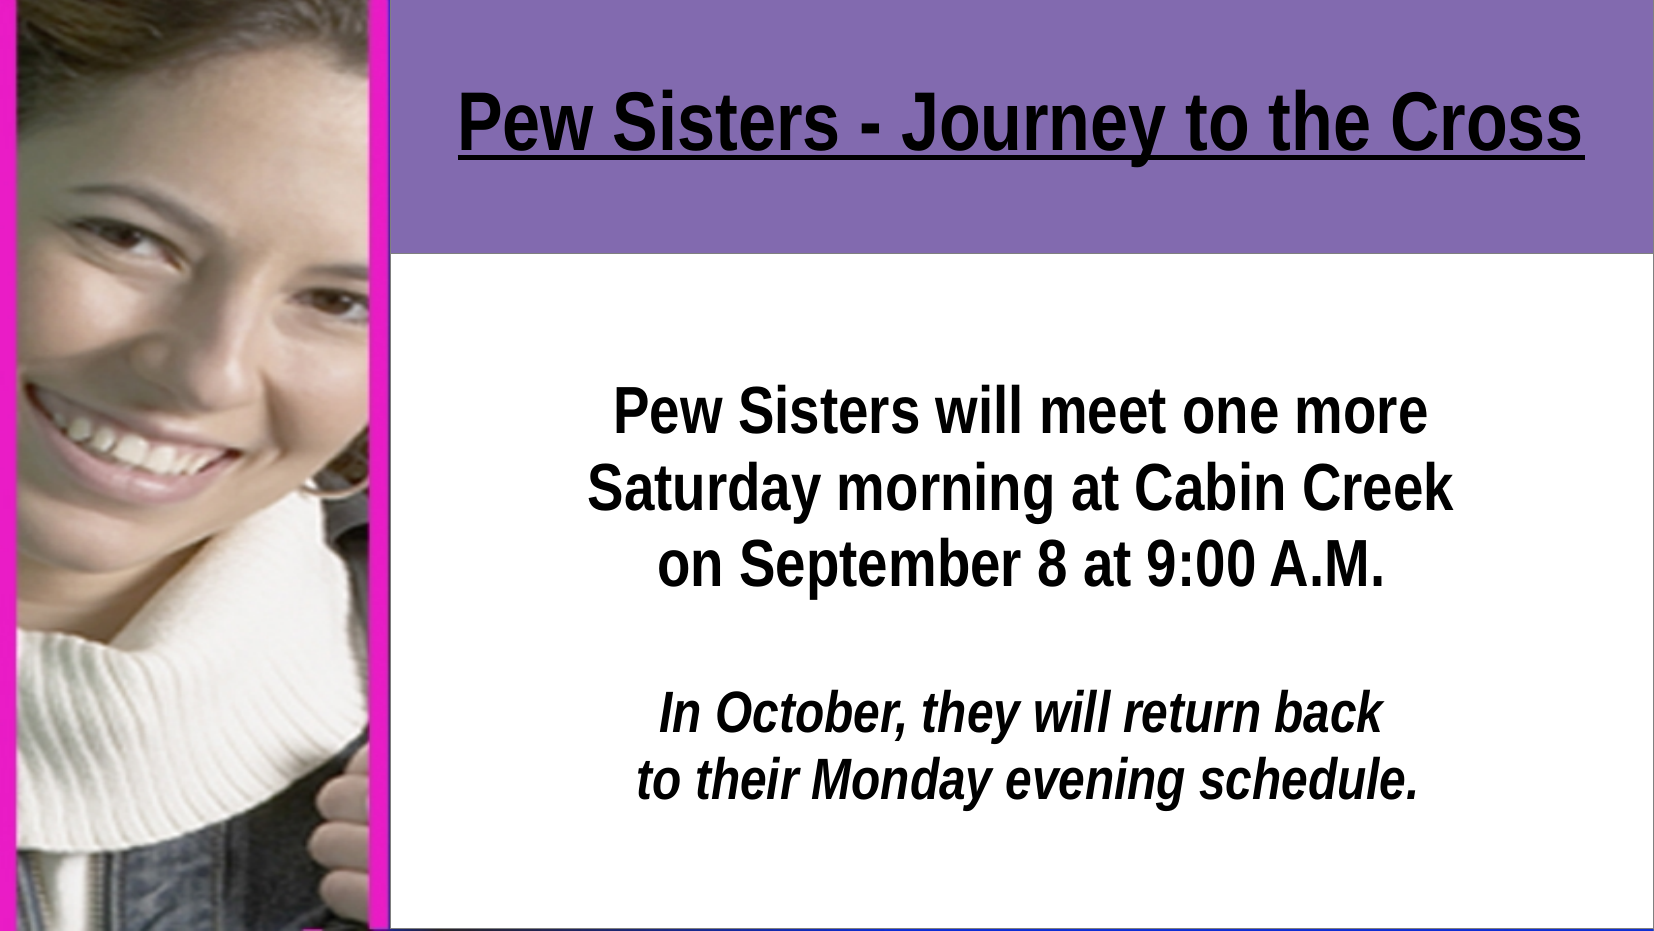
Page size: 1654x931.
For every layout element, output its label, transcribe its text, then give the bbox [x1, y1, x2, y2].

text_box Pew Sisters will meet one more Saturday morning at Cabin Creek on September 8 at 9:00 A.M. In October, they will return back to their Monday evening schedule. [390, 254, 1654, 929]
picture [0, 0, 1654, 931]
text_box [390, 0, 1654, 254]
text_box Pew Sisters - Journey to the Cross [437, 65, 1606, 181]
